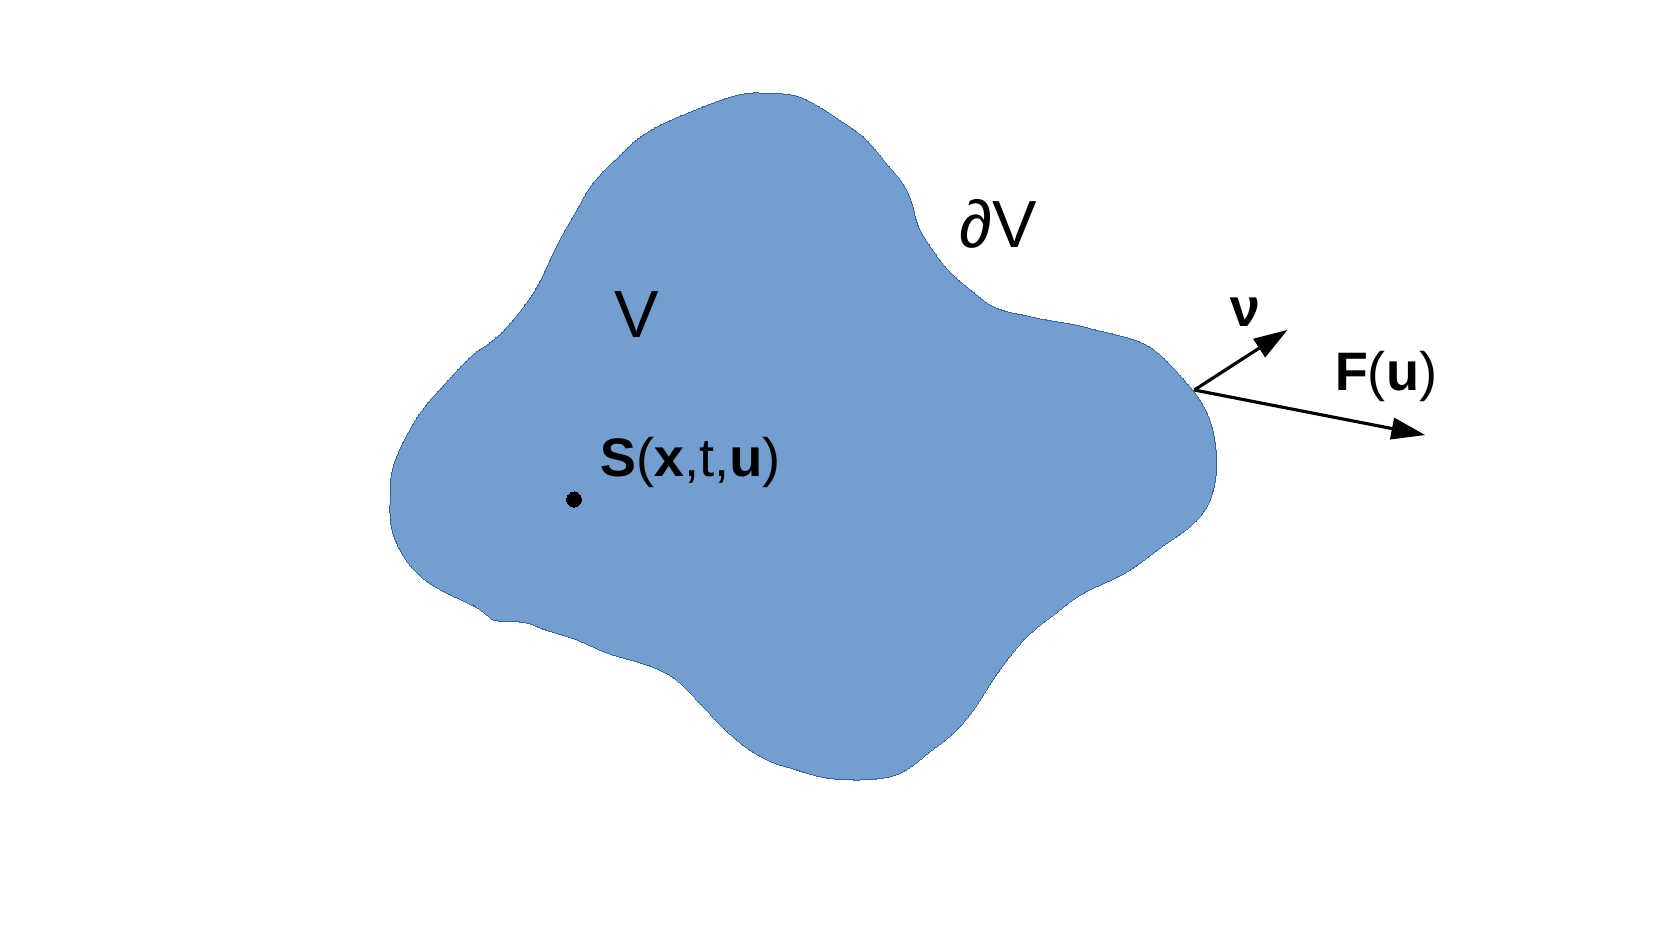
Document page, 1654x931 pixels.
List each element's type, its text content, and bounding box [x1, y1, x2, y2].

text_box ν [1215, 270, 1501, 391]
text_box V [600, 270, 886, 391]
text_box F(u) [1320, 333, 1606, 454]
text_box ∂V [945, 180, 1231, 301]
text_box S(x,t,u) [585, 420, 871, 541]
text_box [389, 92, 1217, 781]
